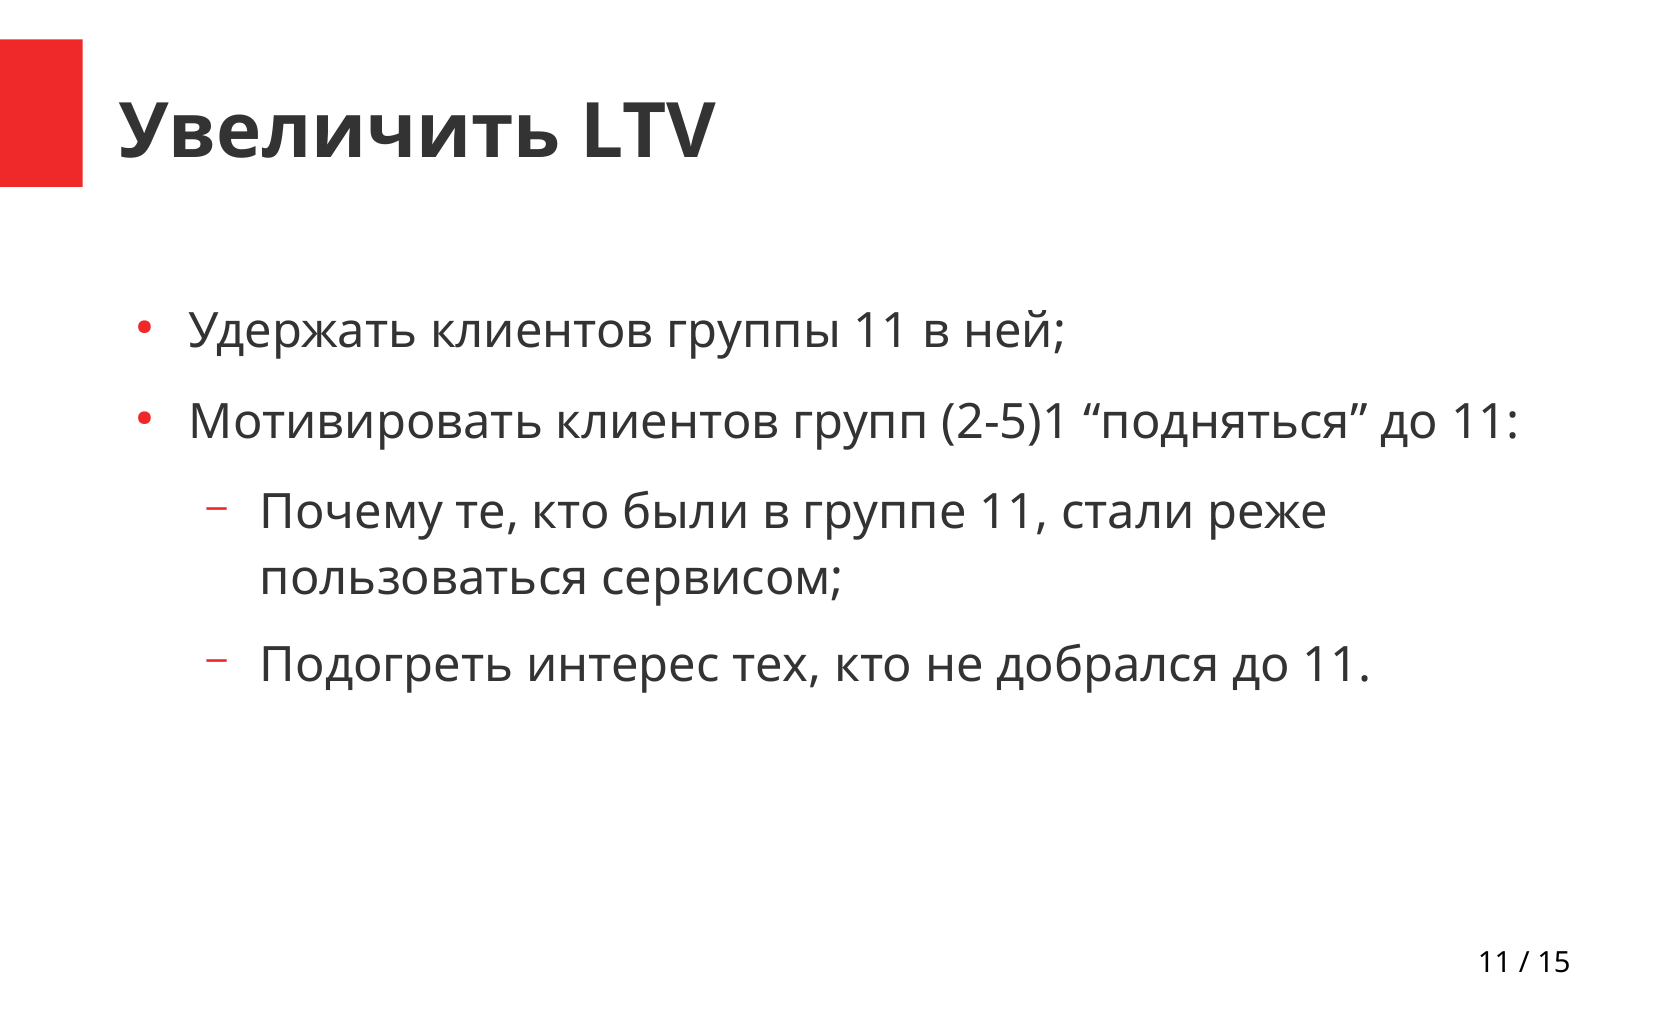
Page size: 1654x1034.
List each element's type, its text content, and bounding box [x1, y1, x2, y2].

list Удержать клиентов группы 11 в ней; Мотивировать клиентов групп (2-5)1 “подняться” до 11: Почему те, кто были в группе 11, стали реже пользоваться сервисом; Подогреть интерес тех, кто не добрался до 11. [118, 295, 1536, 895]
title Увеличить LTV [118, 41, 1571, 214]
